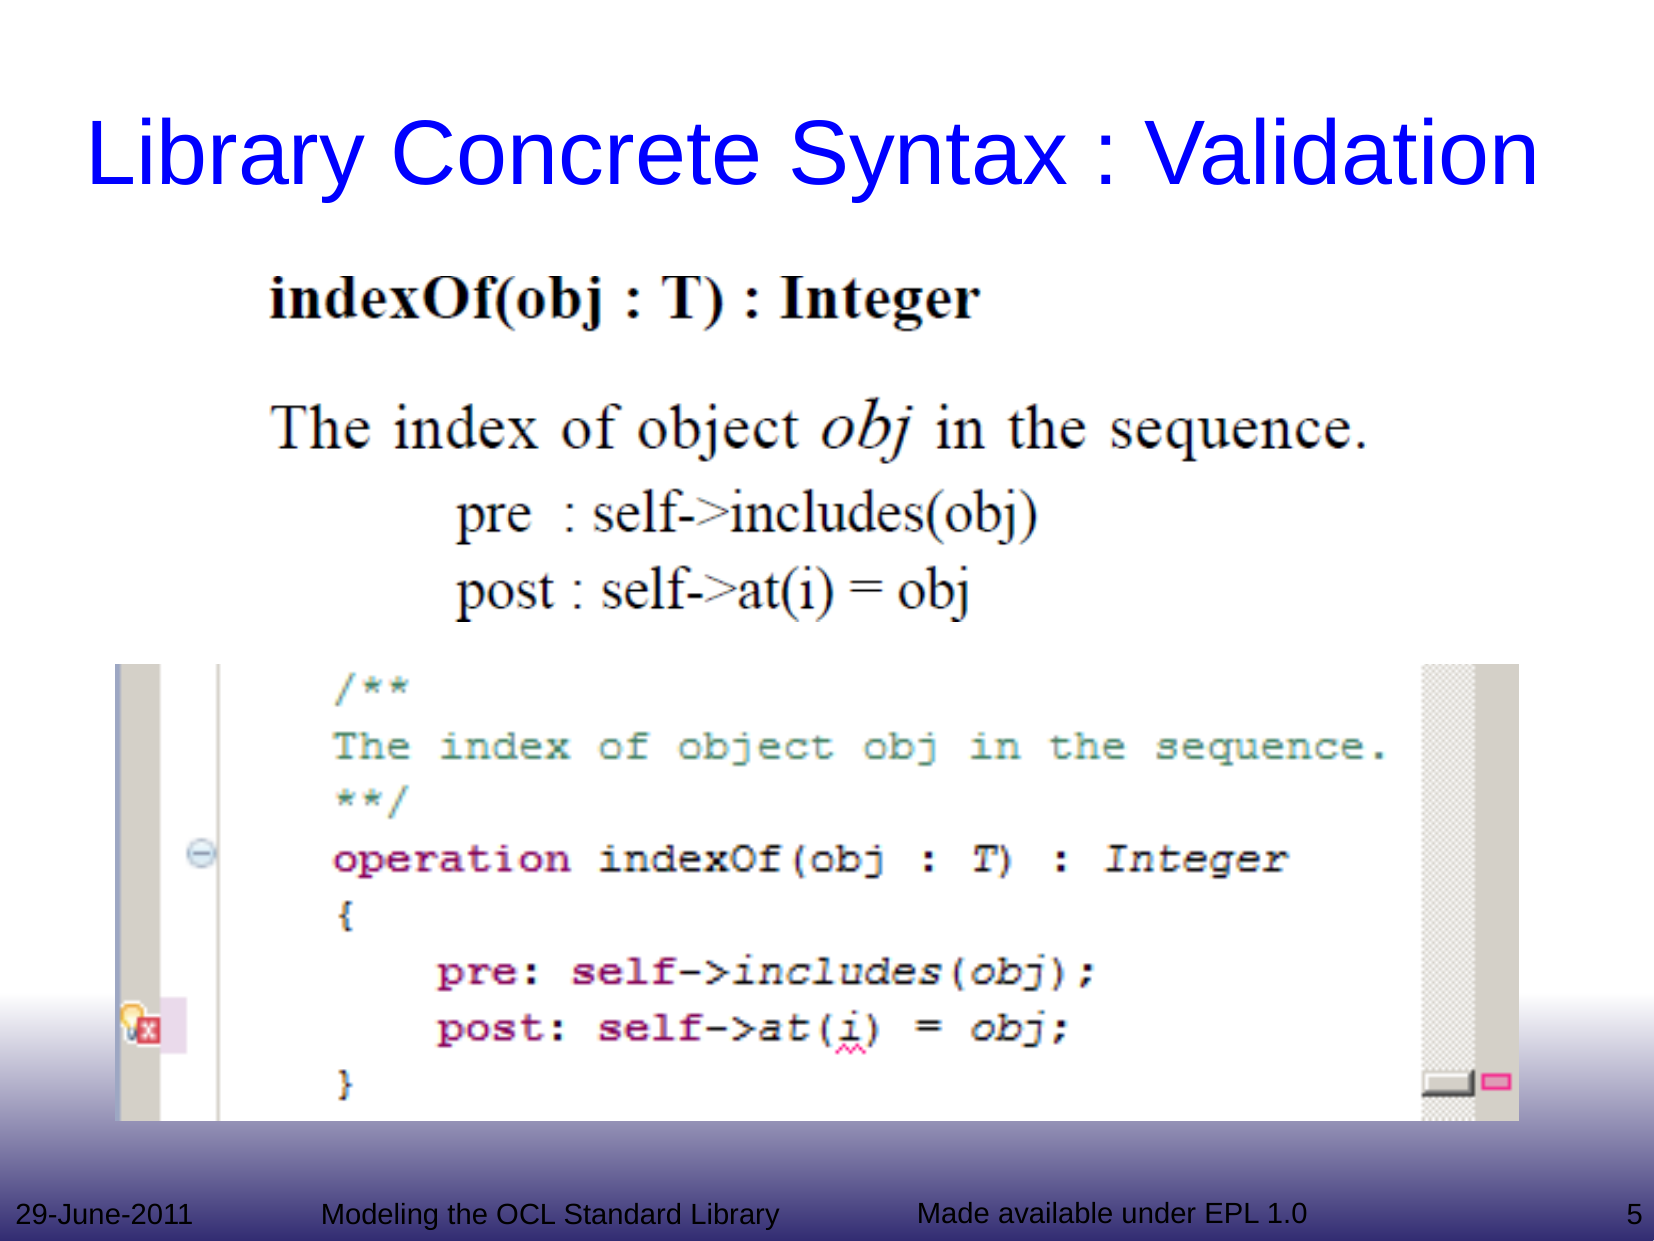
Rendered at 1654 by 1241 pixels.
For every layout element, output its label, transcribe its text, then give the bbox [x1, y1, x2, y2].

picture [115, 664, 1519, 1121]
picture [268, 276, 1367, 622]
title Library Concrete Syntax : Validation [82, 49, 1571, 257]
